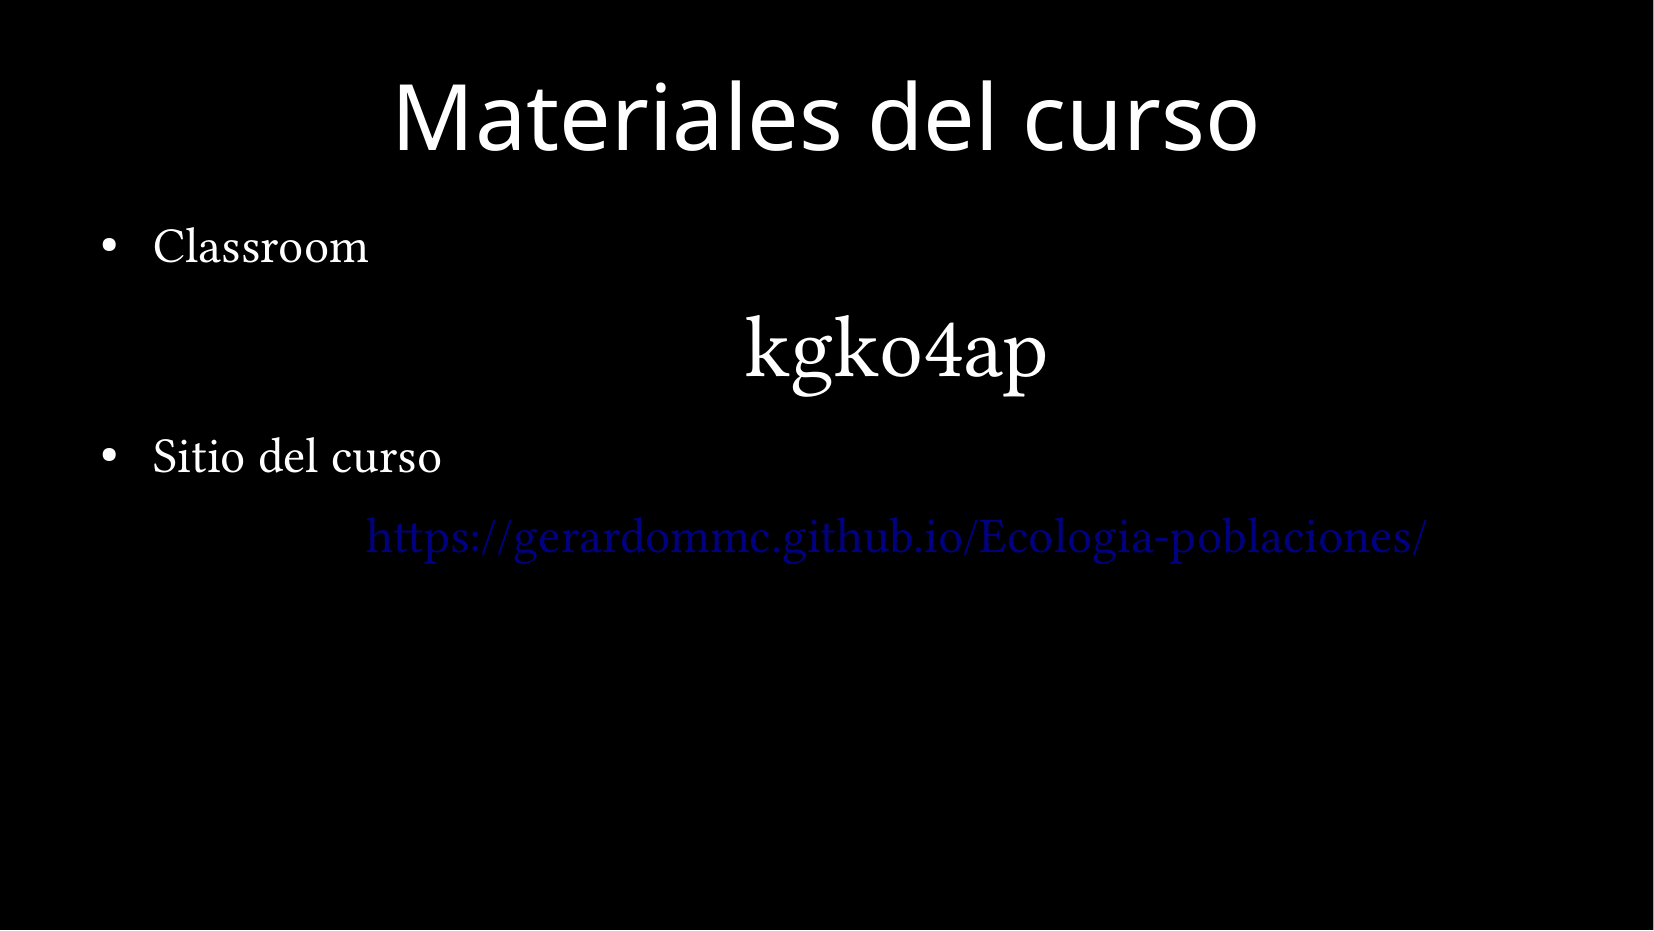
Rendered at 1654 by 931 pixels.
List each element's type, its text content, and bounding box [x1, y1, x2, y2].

list Classroom kgko4ap Sitio del curso https://gerardommc.github.io/Ecologia-poblaciones/ [82, 217, 1571, 758]
title Materiales del curso [82, 37, 1571, 193]
